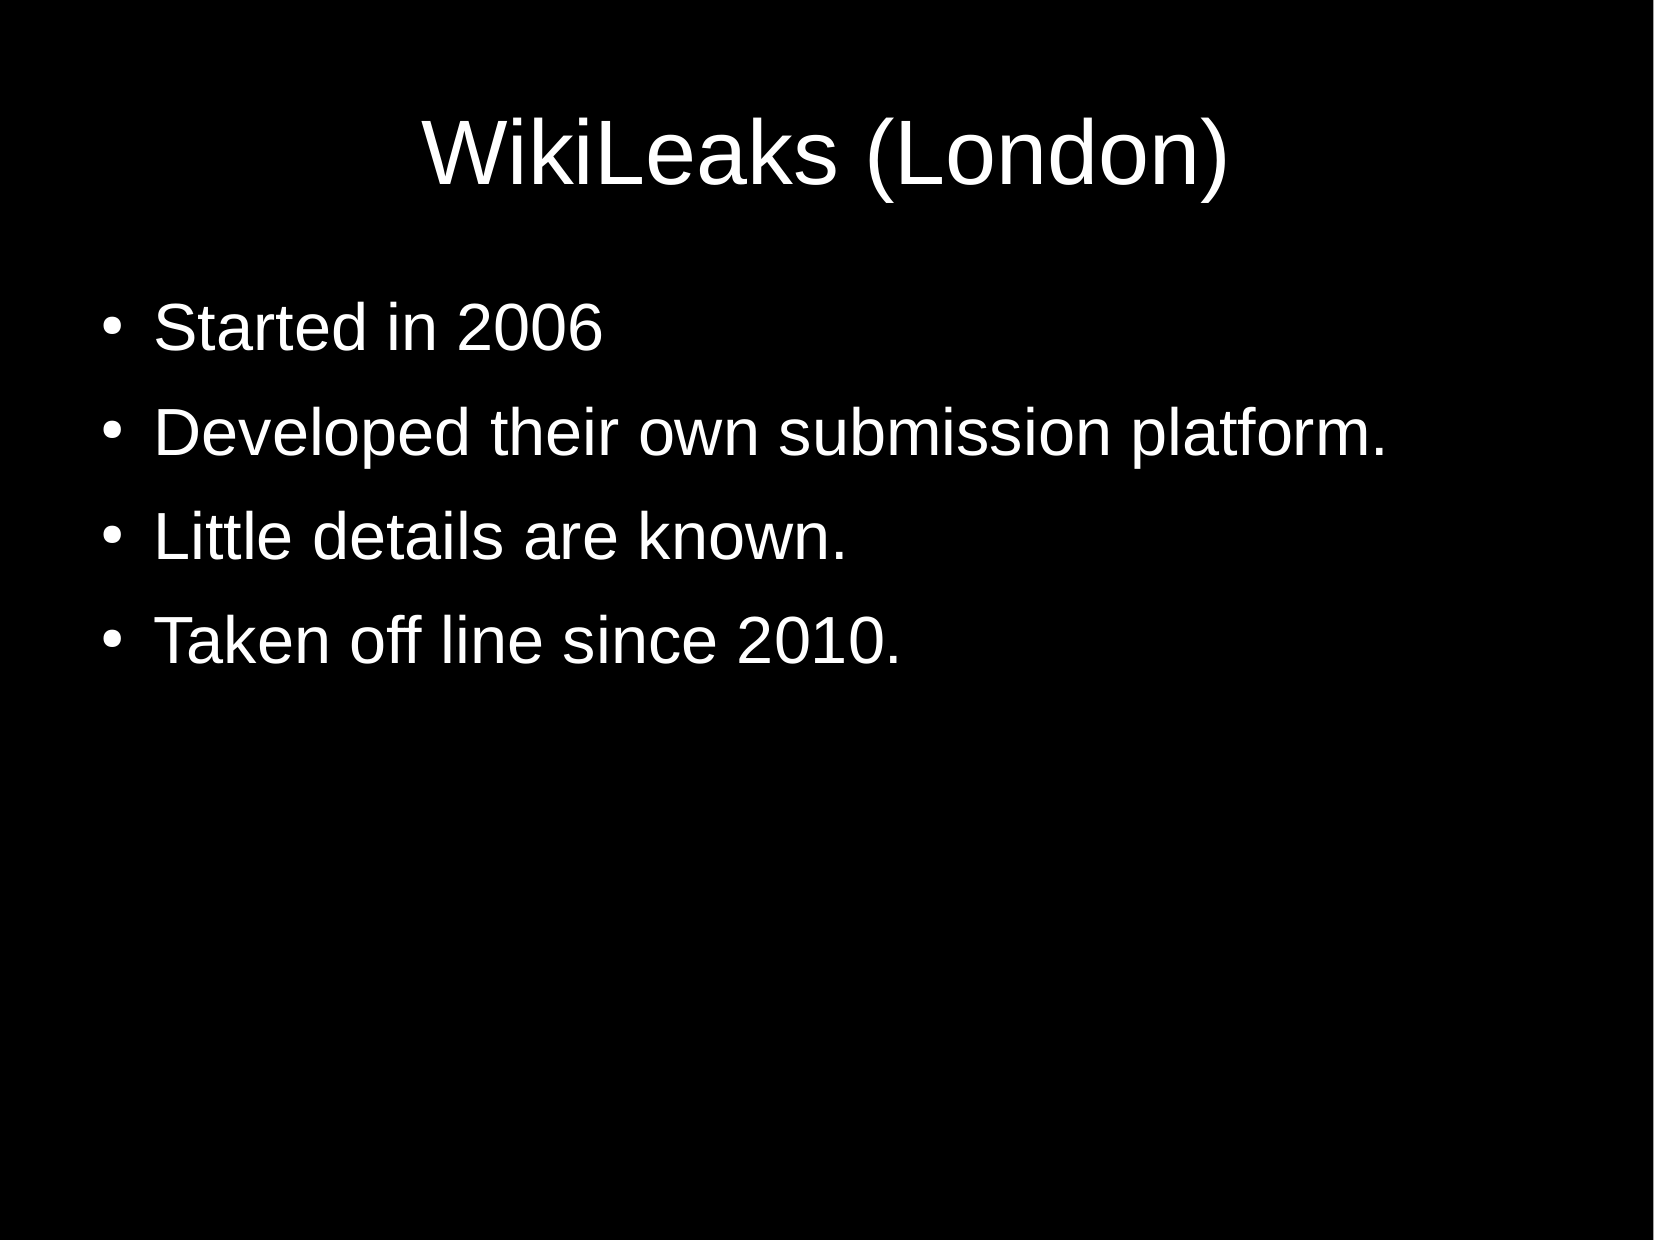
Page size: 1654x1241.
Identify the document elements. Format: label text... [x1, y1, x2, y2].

list Started in 2006 Developed their own submission platform. Little details are known. Taken off line since 2010. [82, 290, 1538, 1010]
title WikiLeaks (London) [82, 49, 1571, 257]
